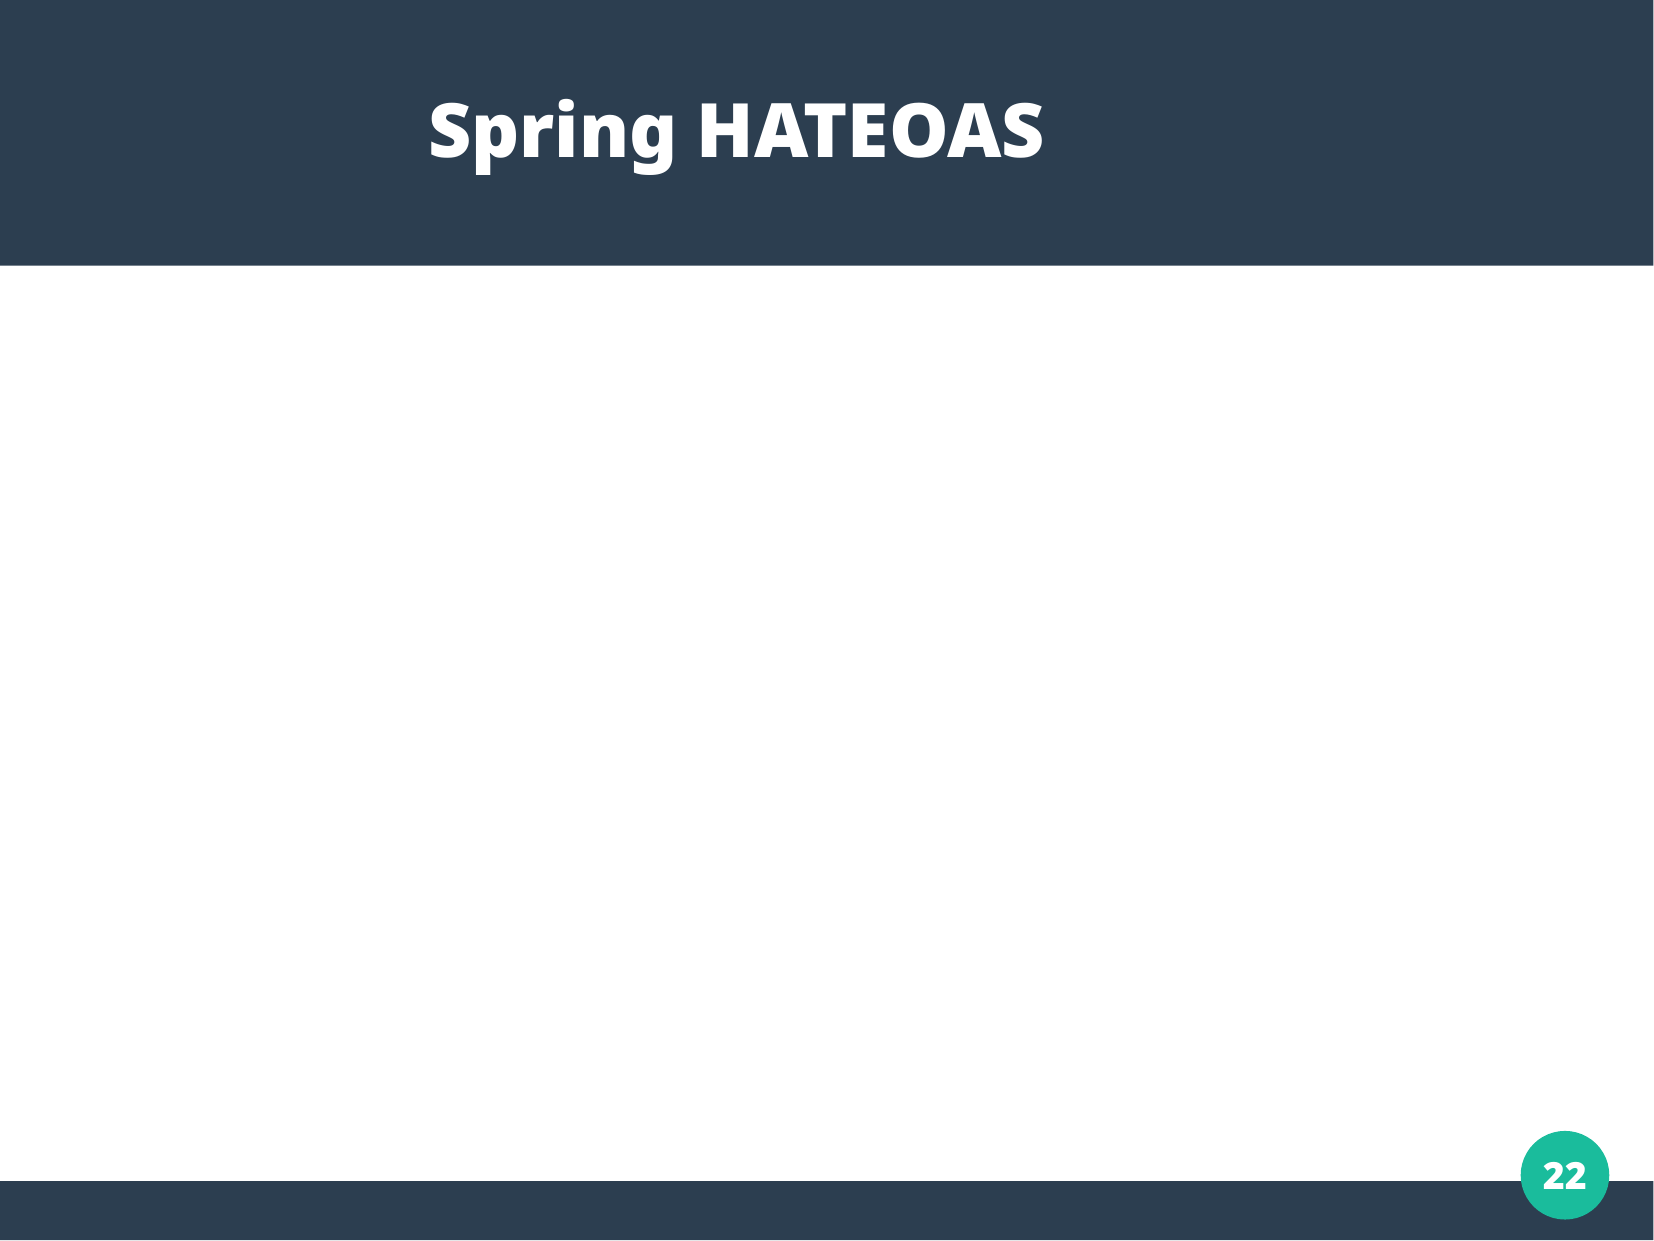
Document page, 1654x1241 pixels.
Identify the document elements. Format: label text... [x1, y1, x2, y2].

title Spring HATEOAS [59, 49, 1595, 207]
